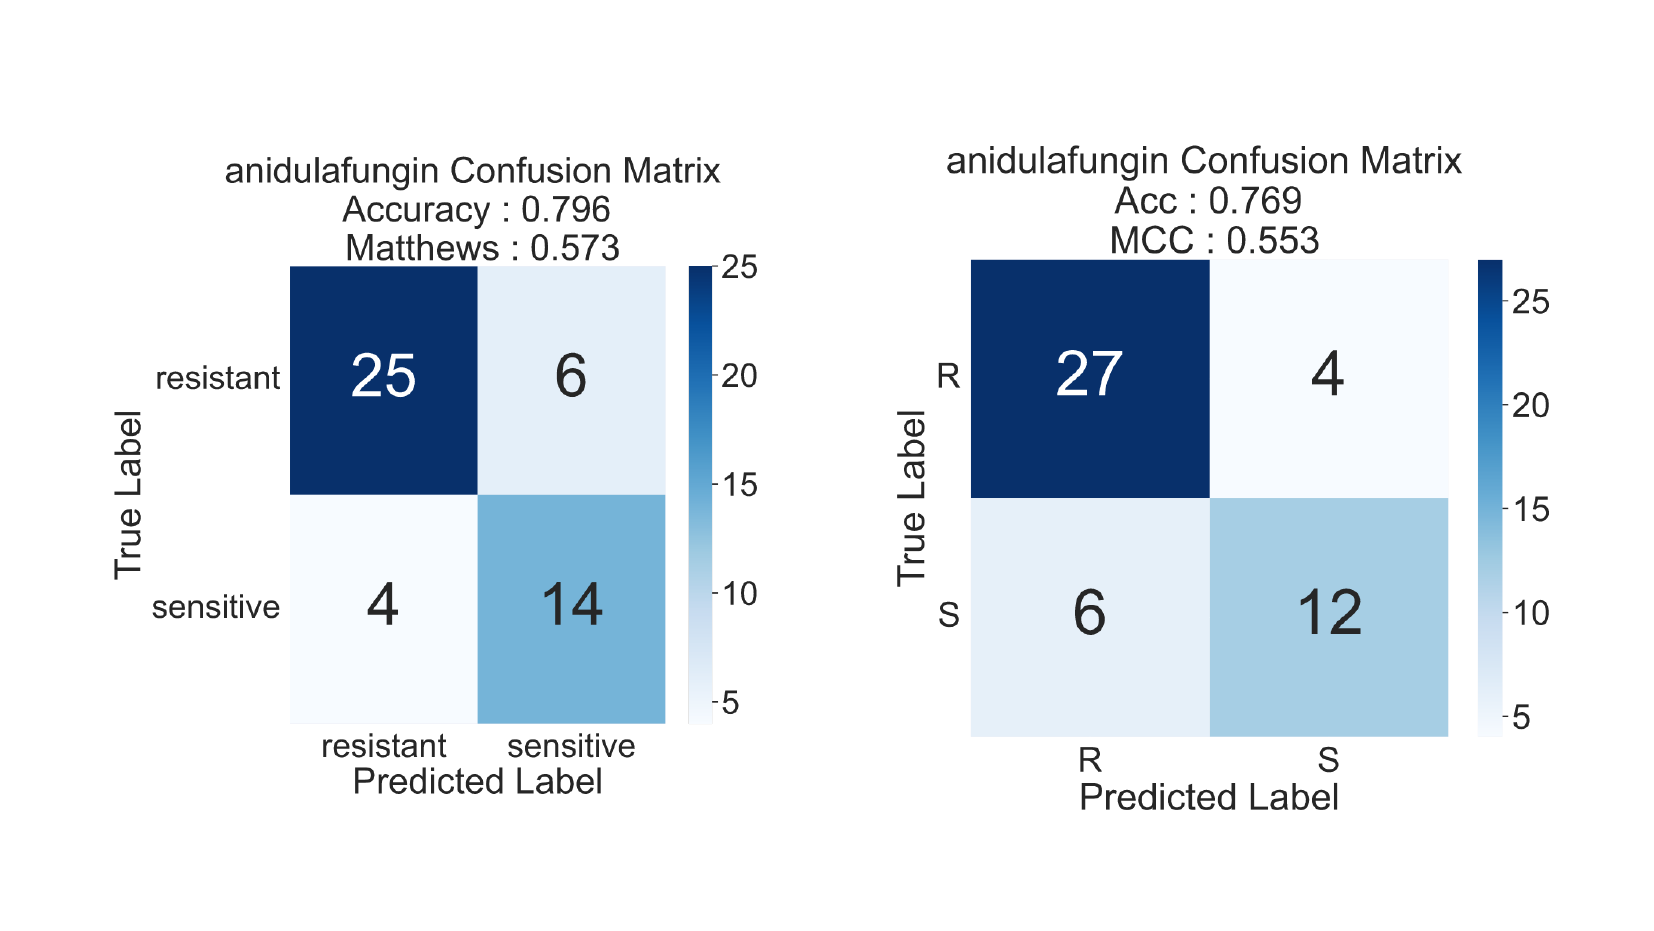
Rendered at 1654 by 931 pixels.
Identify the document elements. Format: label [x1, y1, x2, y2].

picture [856, 104, 1608, 857]
picture [75, 118, 798, 840]
